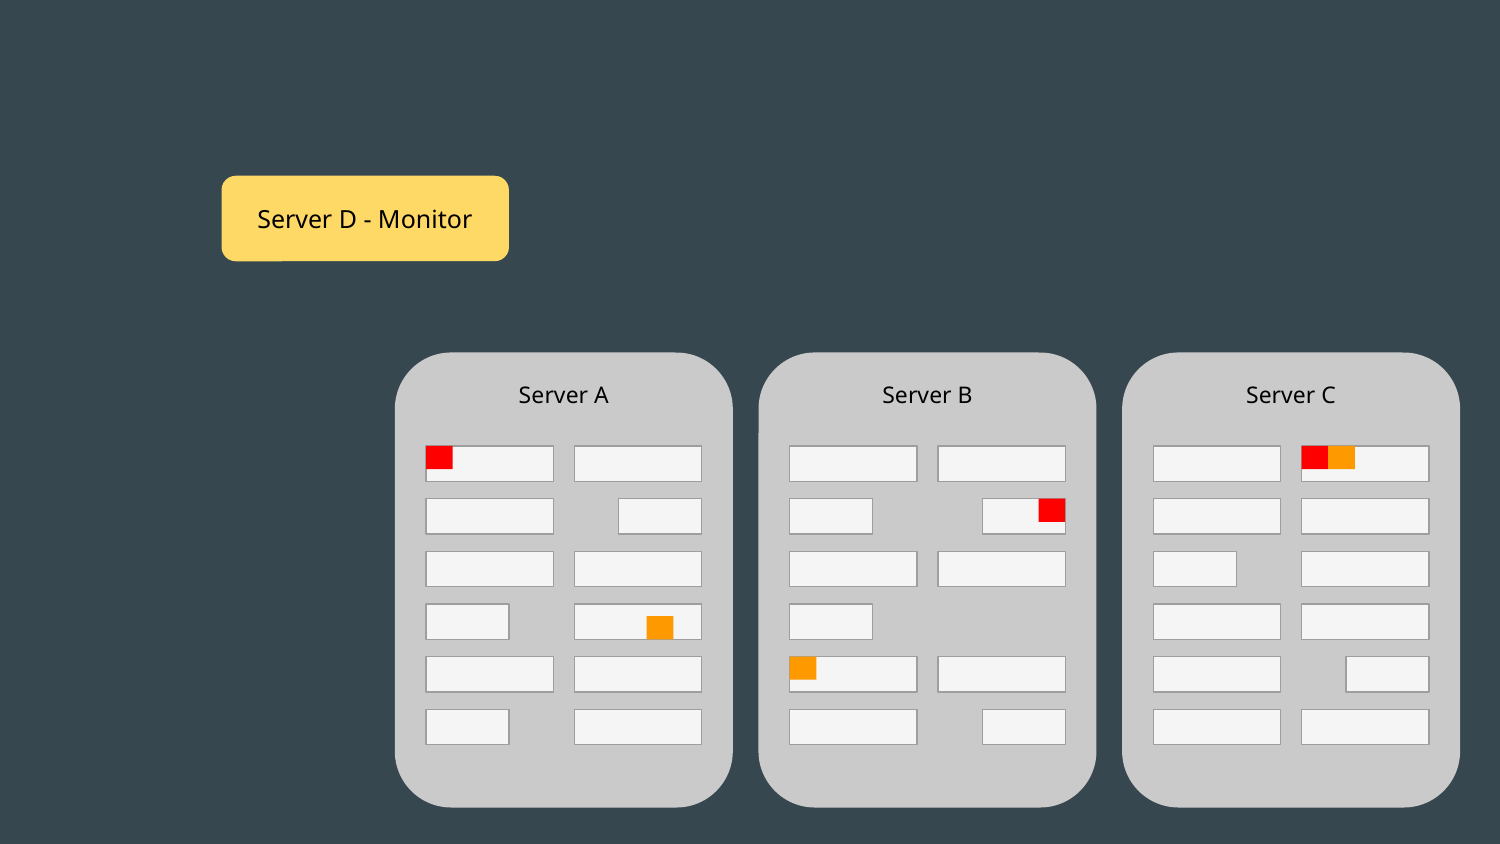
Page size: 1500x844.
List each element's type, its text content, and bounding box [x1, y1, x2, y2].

text_box [789, 551, 918, 587]
text_box [937, 656, 1066, 693]
text_box [1153, 551, 1237, 587]
text_box Server C [1122, 352, 1461, 808]
text_box [982, 709, 1066, 745]
text_box [1153, 498, 1281, 535]
text_box [574, 551, 702, 587]
text_box [426, 445, 554, 482]
text_box [1301, 603, 1429, 640]
text_box [789, 603, 873, 640]
text_box [789, 445, 918, 482]
text_box [937, 551, 1066, 587]
text_box [574, 603, 702, 640]
text_box [937, 445, 1066, 482]
text_box [789, 498, 873, 535]
text_box [426, 498, 554, 535]
text_box [574, 445, 702, 482]
text_box [426, 656, 554, 693]
text_box [1153, 656, 1281, 693]
text_box [789, 709, 918, 745]
text_box [1153, 603, 1281, 640]
text_box [1301, 551, 1429, 587]
text_box [789, 656, 918, 693]
text_box [1153, 445, 1281, 482]
text_box [426, 709, 509, 745]
text_box [426, 603, 509, 640]
text_box [1301, 709, 1429, 745]
text_box [982, 498, 1066, 535]
text_box [618, 498, 702, 535]
text_box [1301, 445, 1429, 482]
text_box [1301, 498, 1429, 535]
text_box [1345, 656, 1429, 693]
text_box Server A [394, 352, 733, 808]
text_box [426, 551, 554, 587]
text_box [1153, 709, 1281, 745]
text_box [574, 656, 702, 693]
text_box Server B [758, 352, 1097, 808]
text_box [574, 709, 702, 745]
text_box Server D - Monitor [221, 175, 509, 262]
